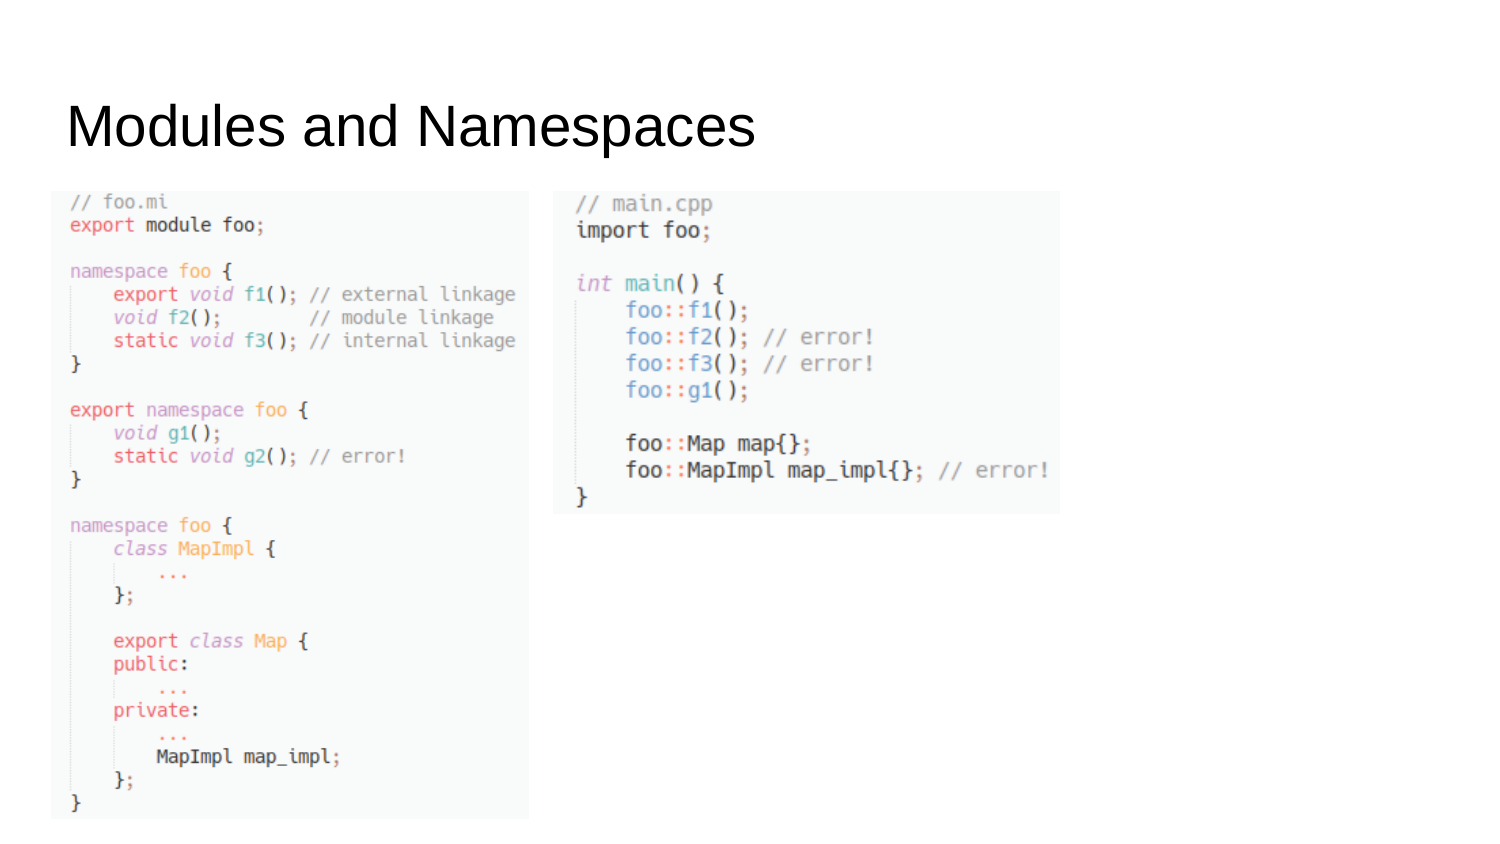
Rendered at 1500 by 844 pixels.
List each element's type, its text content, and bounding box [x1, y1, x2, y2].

picture [553, 191, 1060, 514]
title Modules and Namespaces [51, 72, 1449, 167]
picture [51, 191, 529, 819]
